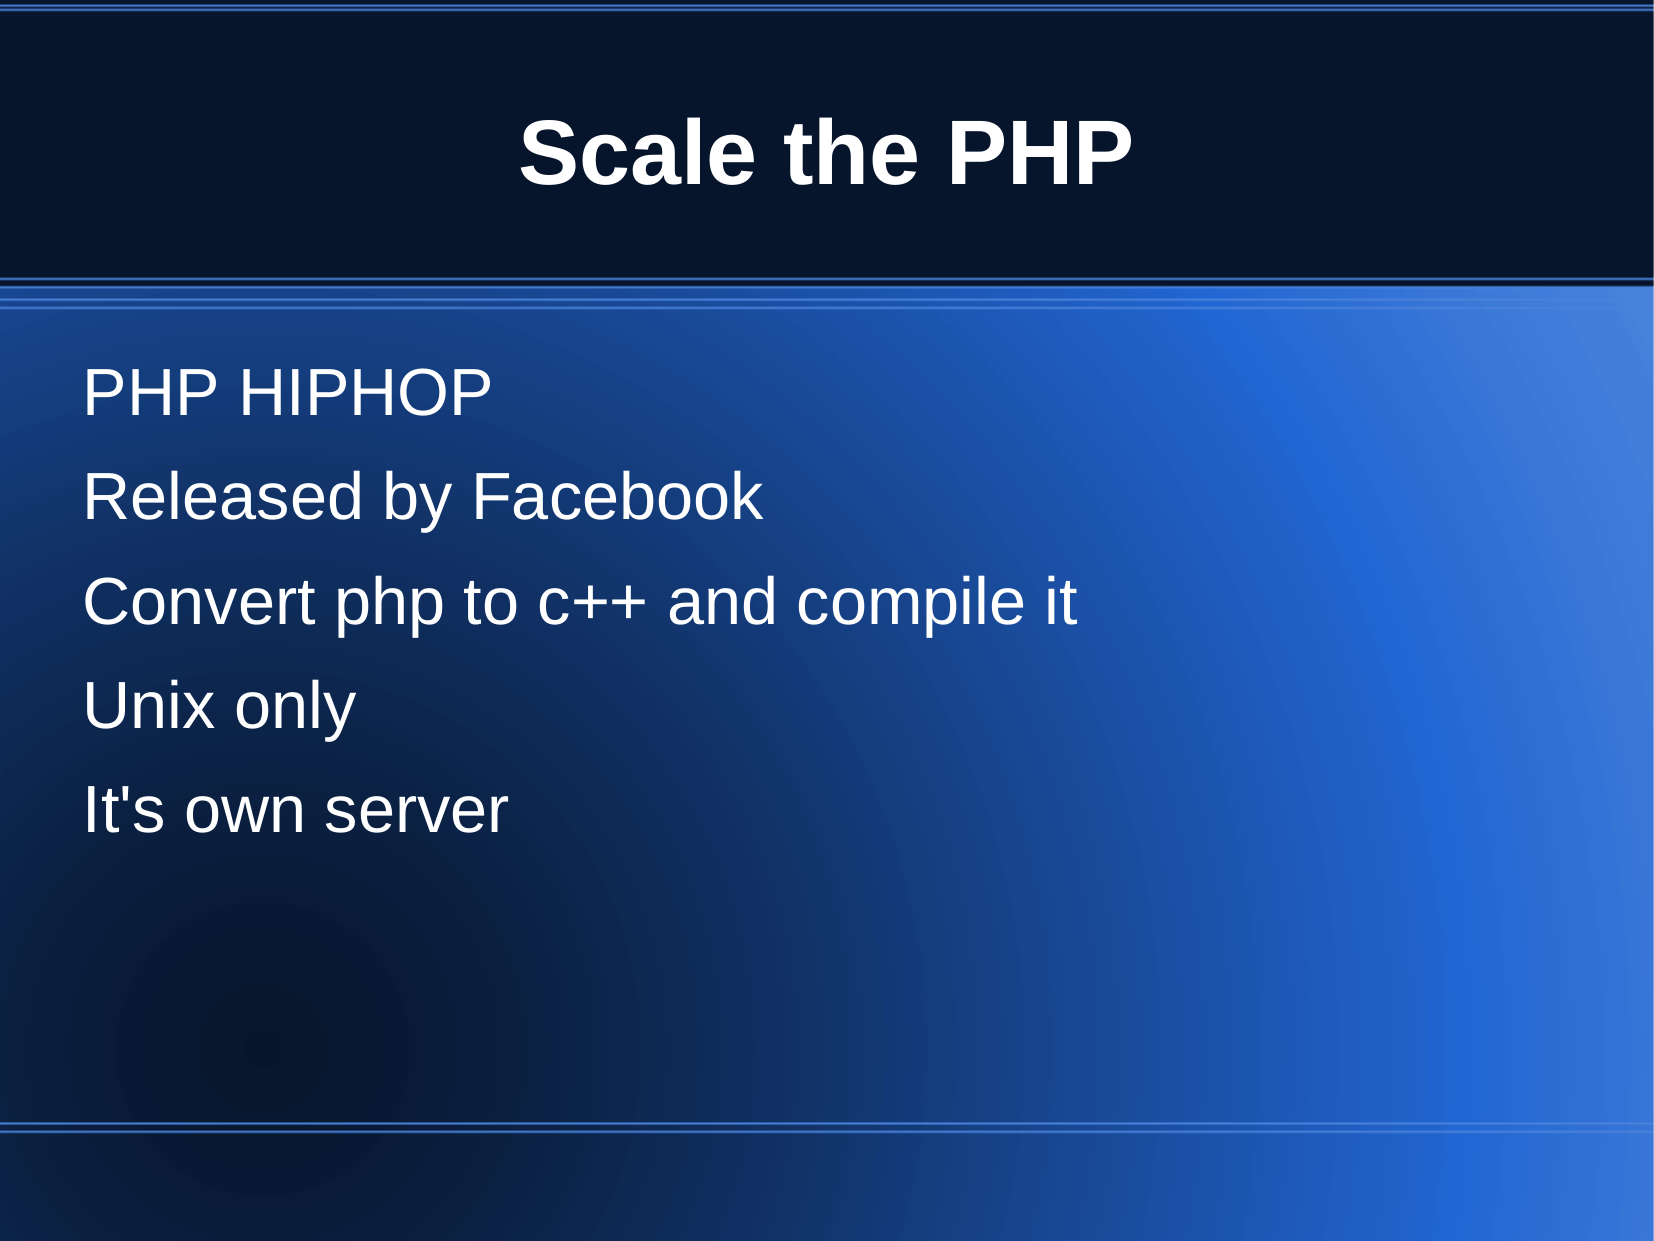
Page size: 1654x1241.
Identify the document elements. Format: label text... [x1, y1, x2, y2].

picture [0, 0, 1654, 1241]
list PHP HIPHOP Released by Facebook Convert php to c++ and compile it Unix only It's own server [82, 355, 1565, 1174]
title Scale the PHP [82, 49, 1571, 257]
